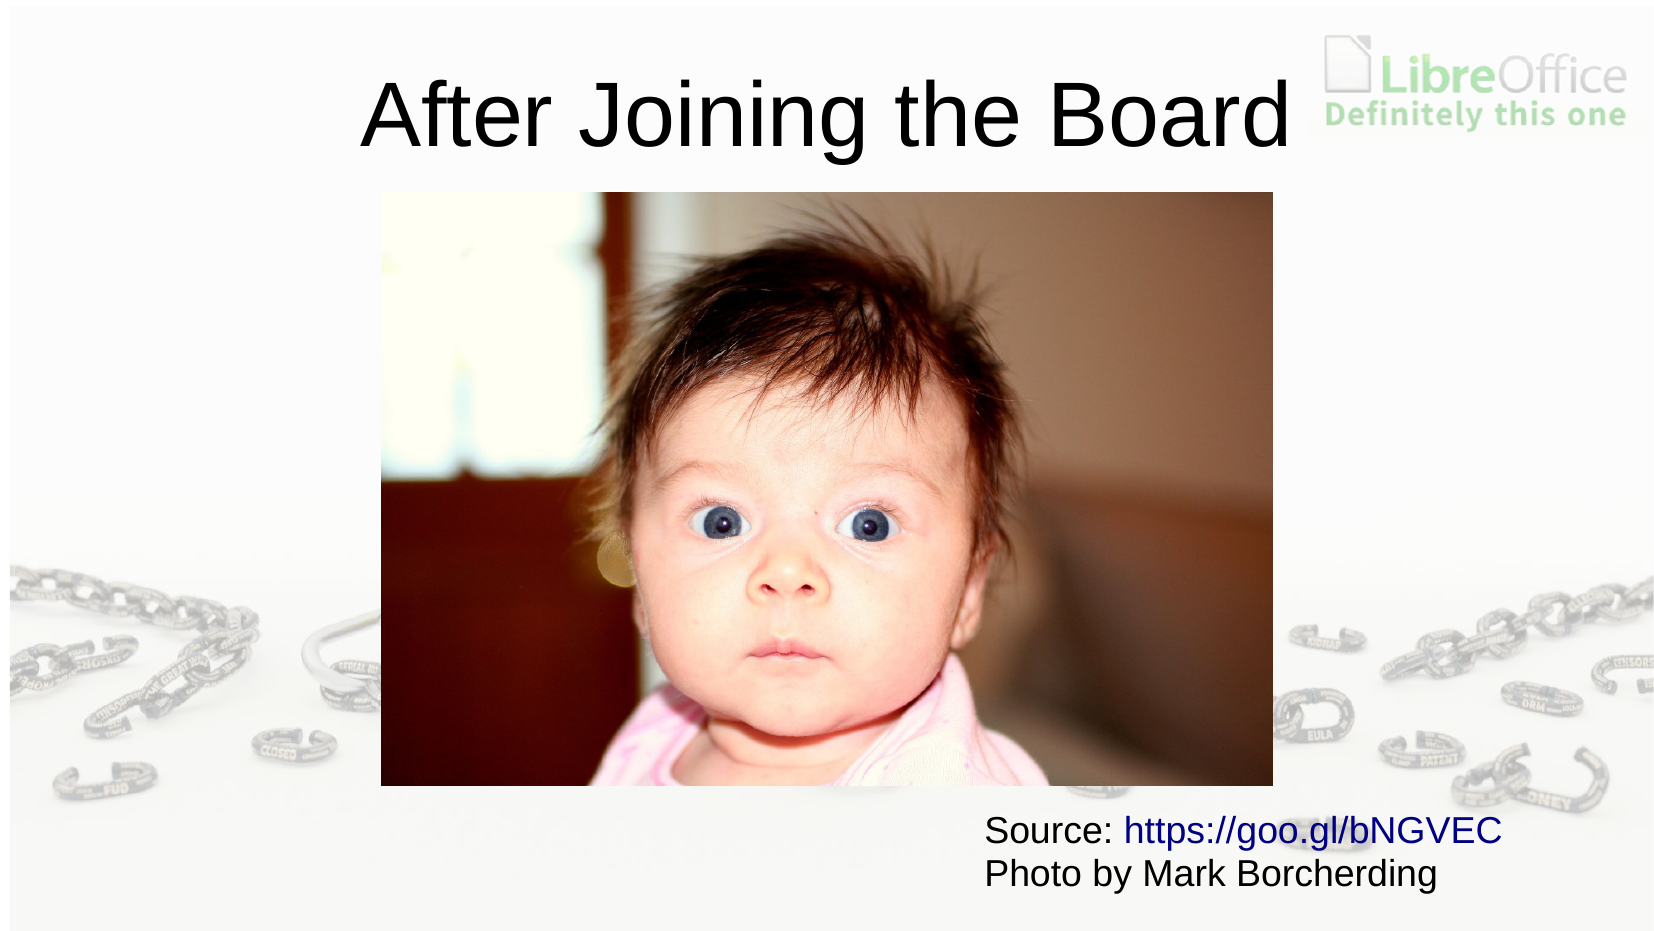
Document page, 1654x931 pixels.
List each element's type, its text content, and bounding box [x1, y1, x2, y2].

text_box Source: https://goo.gl/bNGVEC Photo by Mark Borcherding [969, 802, 1573, 902]
title After Joining the Board [82, 37, 1571, 193]
picture [9, 6, 1654, 931]
